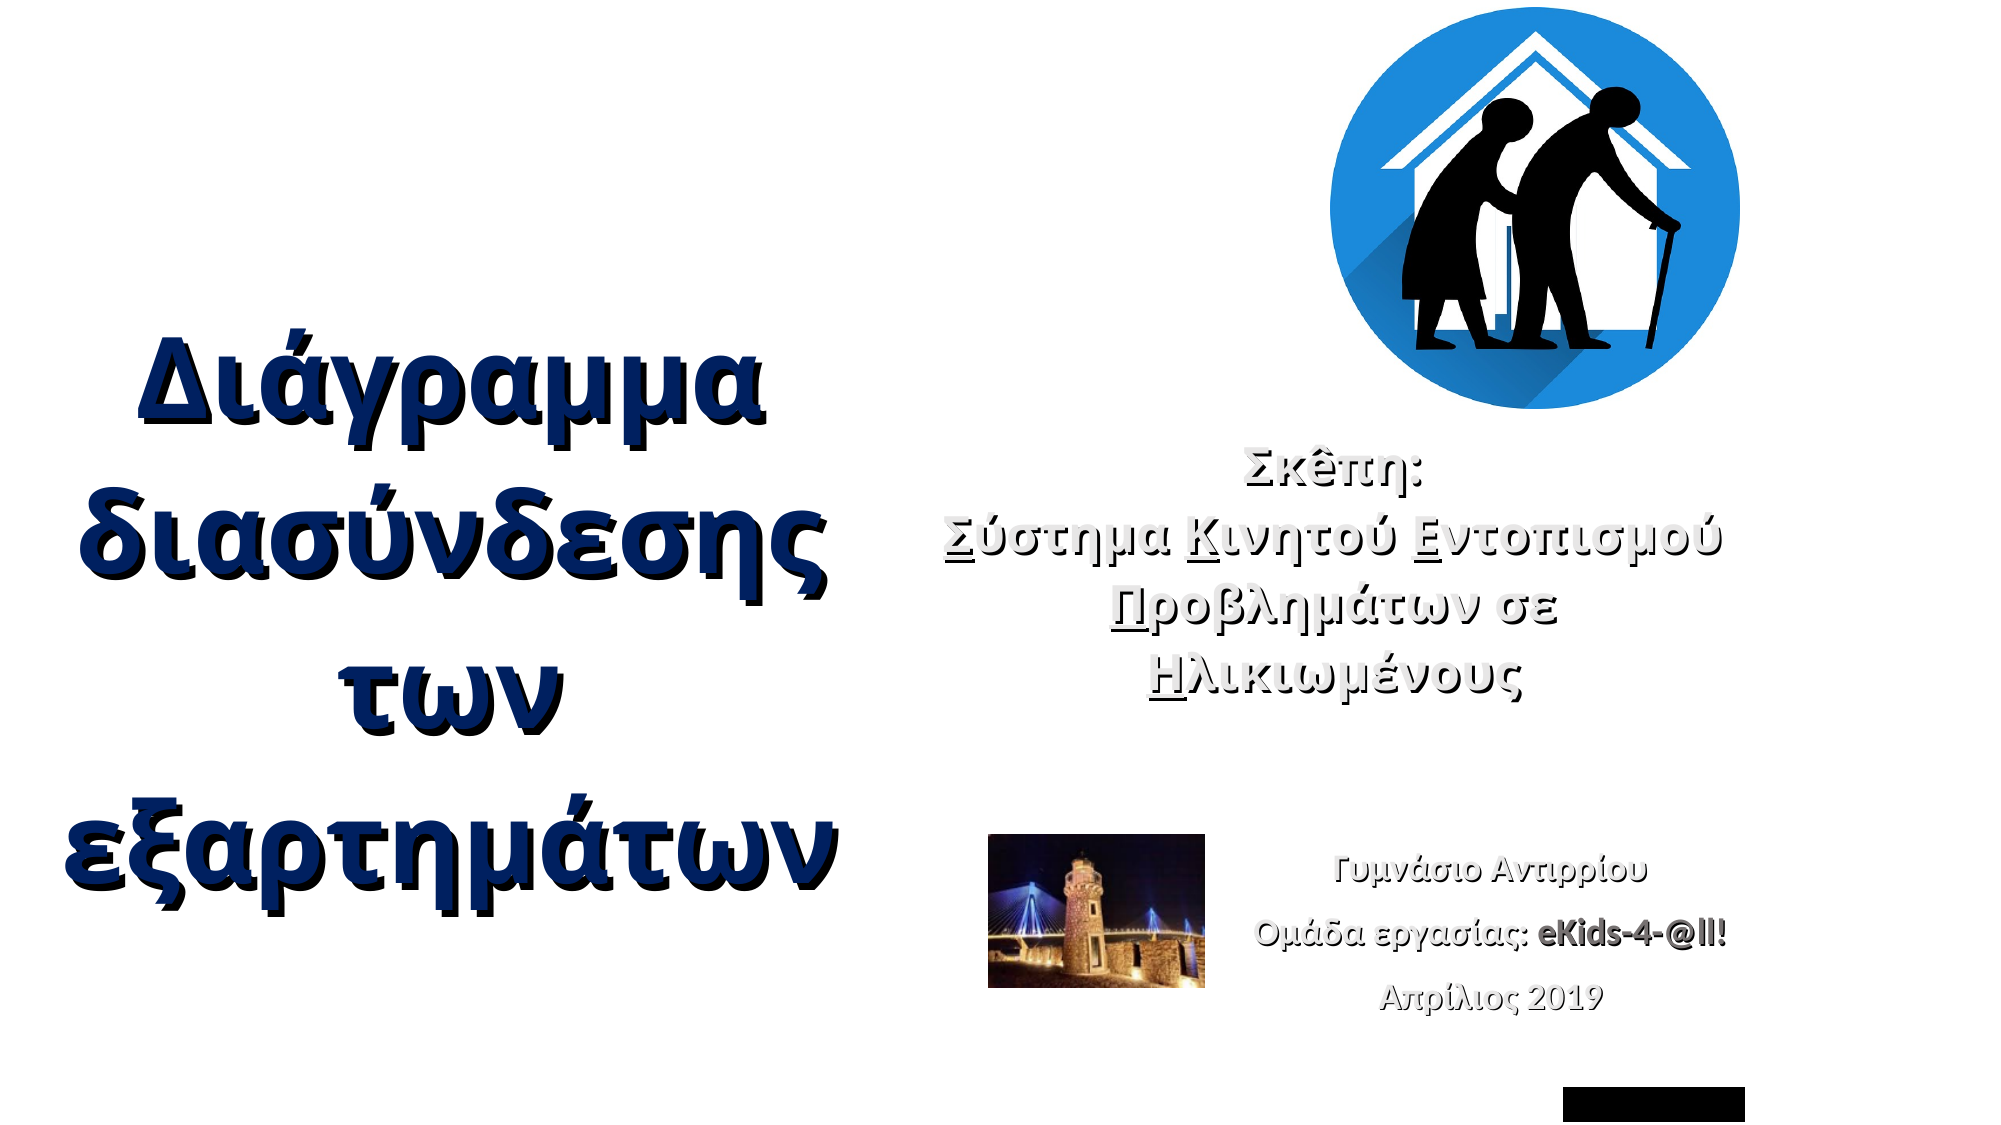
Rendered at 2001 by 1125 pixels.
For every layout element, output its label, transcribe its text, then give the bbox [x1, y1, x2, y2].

picture [1330, 7, 1740, 409]
text_box Διάγραμμα διασύνδεσης των εξαρτημάτων [34, 278, 866, 894]
text_box Γυμνάσιο Αντιρρίου Ομάδα εργασίας: eKids-4-@ll! Απρίλιος 2019 [1225, 808, 1756, 1045]
text_box [1564, 1088, 1744, 1121]
title Σκêπη: Σύστημα Κινητού Εντοπισμού Προβλημάτων σε Ηλικιωμένους [917, 385, 1750, 740]
picture [988, 834, 1205, 988]
